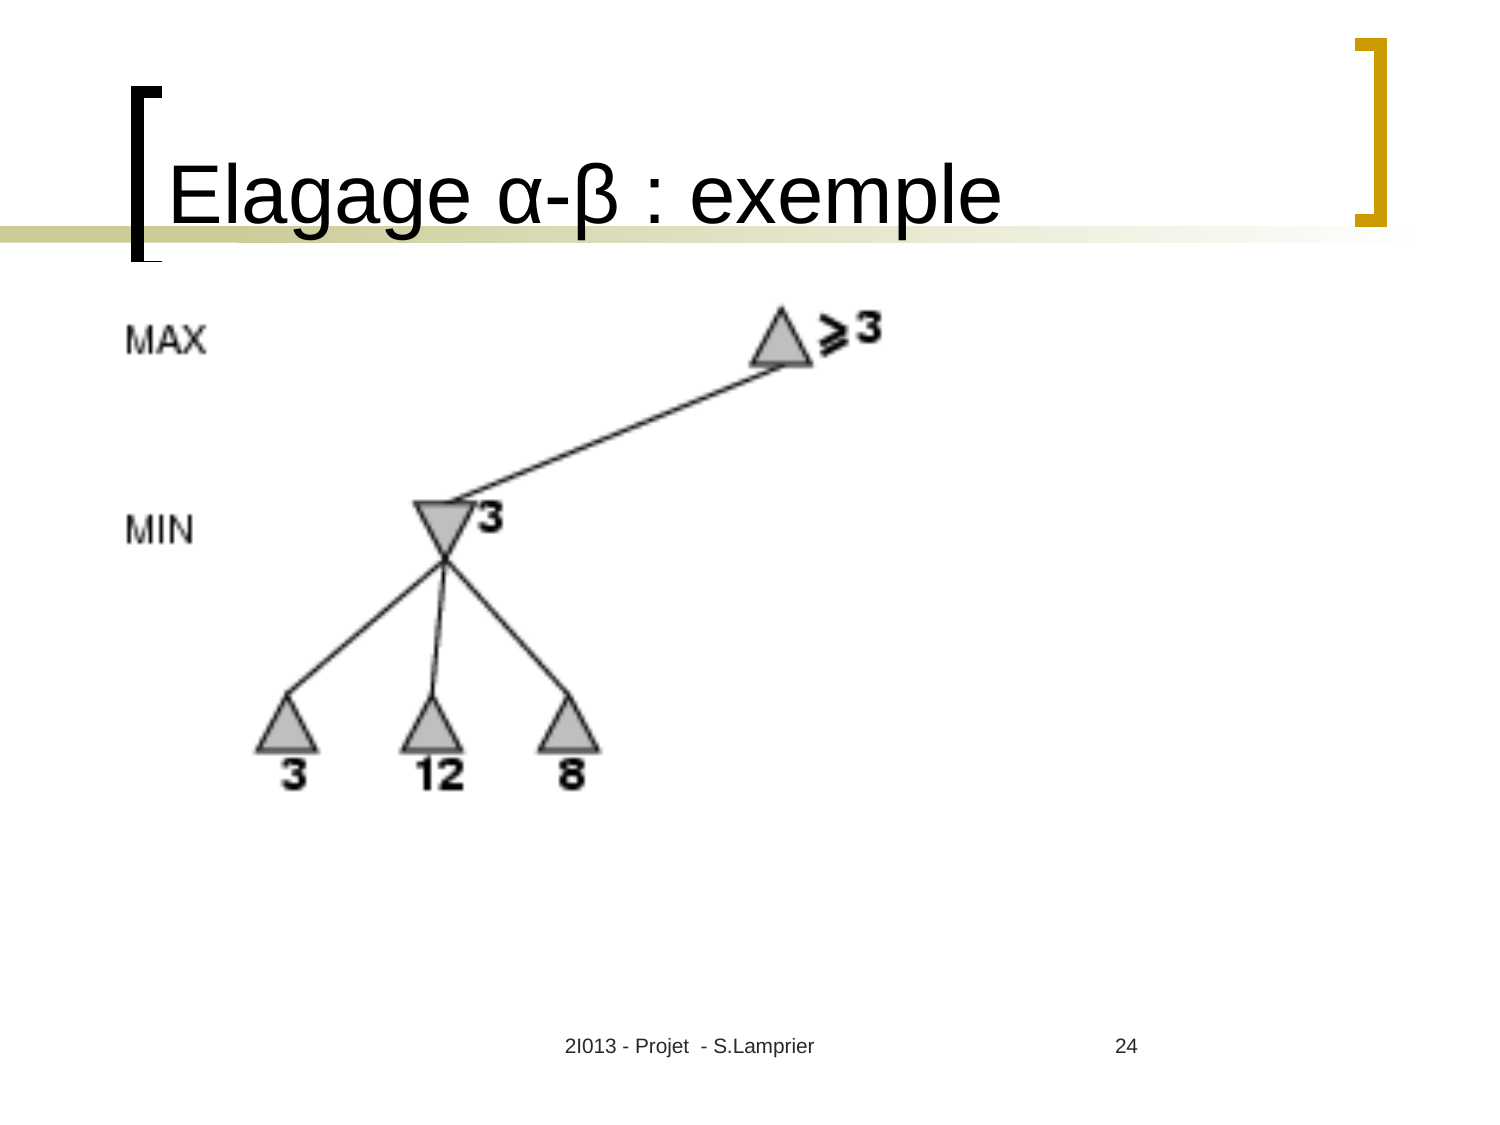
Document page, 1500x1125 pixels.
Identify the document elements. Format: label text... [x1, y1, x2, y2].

title Elagage α-β : exemple [152, 15, 1328, 248]
slide_number <numéro> [1100, 1025, 1413, 1100]
picture [75, 262, 1425, 881]
footer 2I013 - Projet - S.Lamprier [549, 1025, 1025, 1100]
